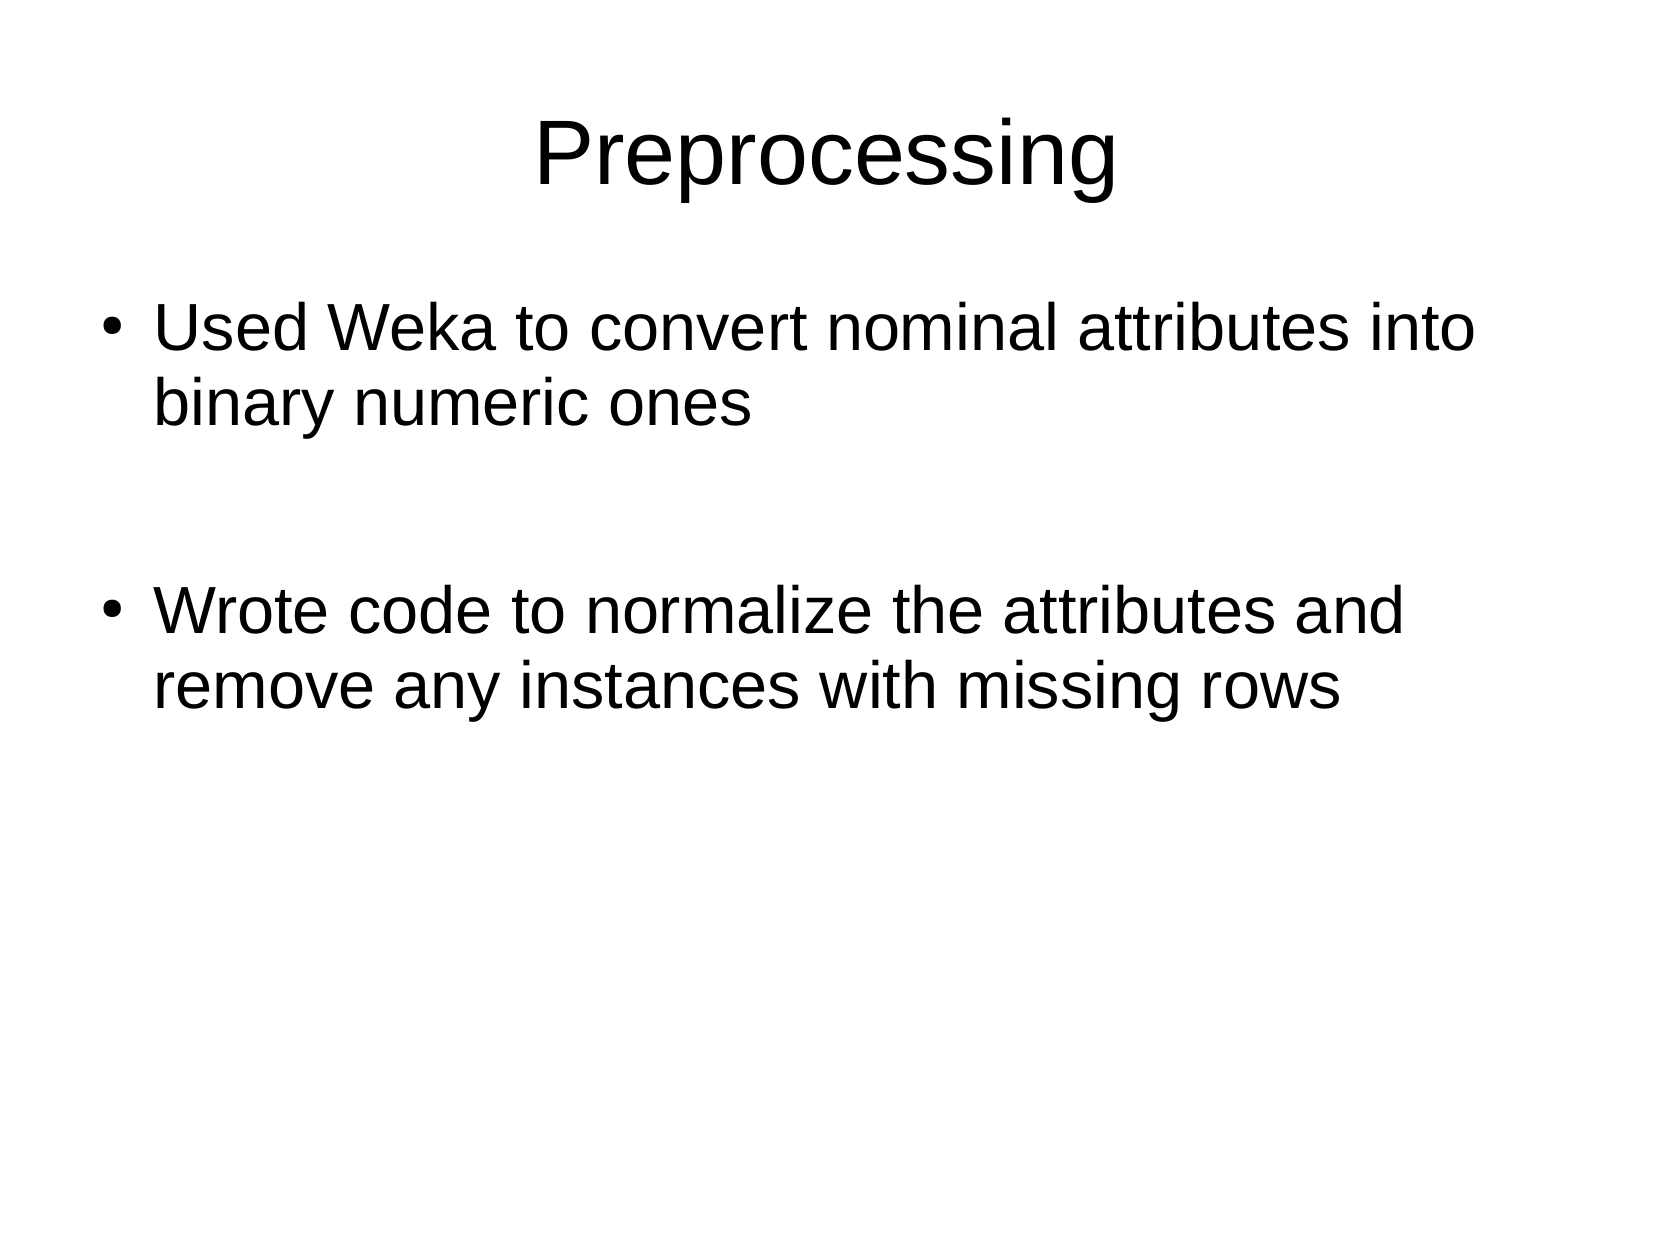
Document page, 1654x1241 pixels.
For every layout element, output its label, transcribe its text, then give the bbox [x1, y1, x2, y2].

title Preprocessing [82, 49, 1571, 257]
list Used Weka to convert nominal attributes into binary numeric ones Wrote code to normalize the attributes and remove any instances with missing rows [82, 290, 1538, 1010]
